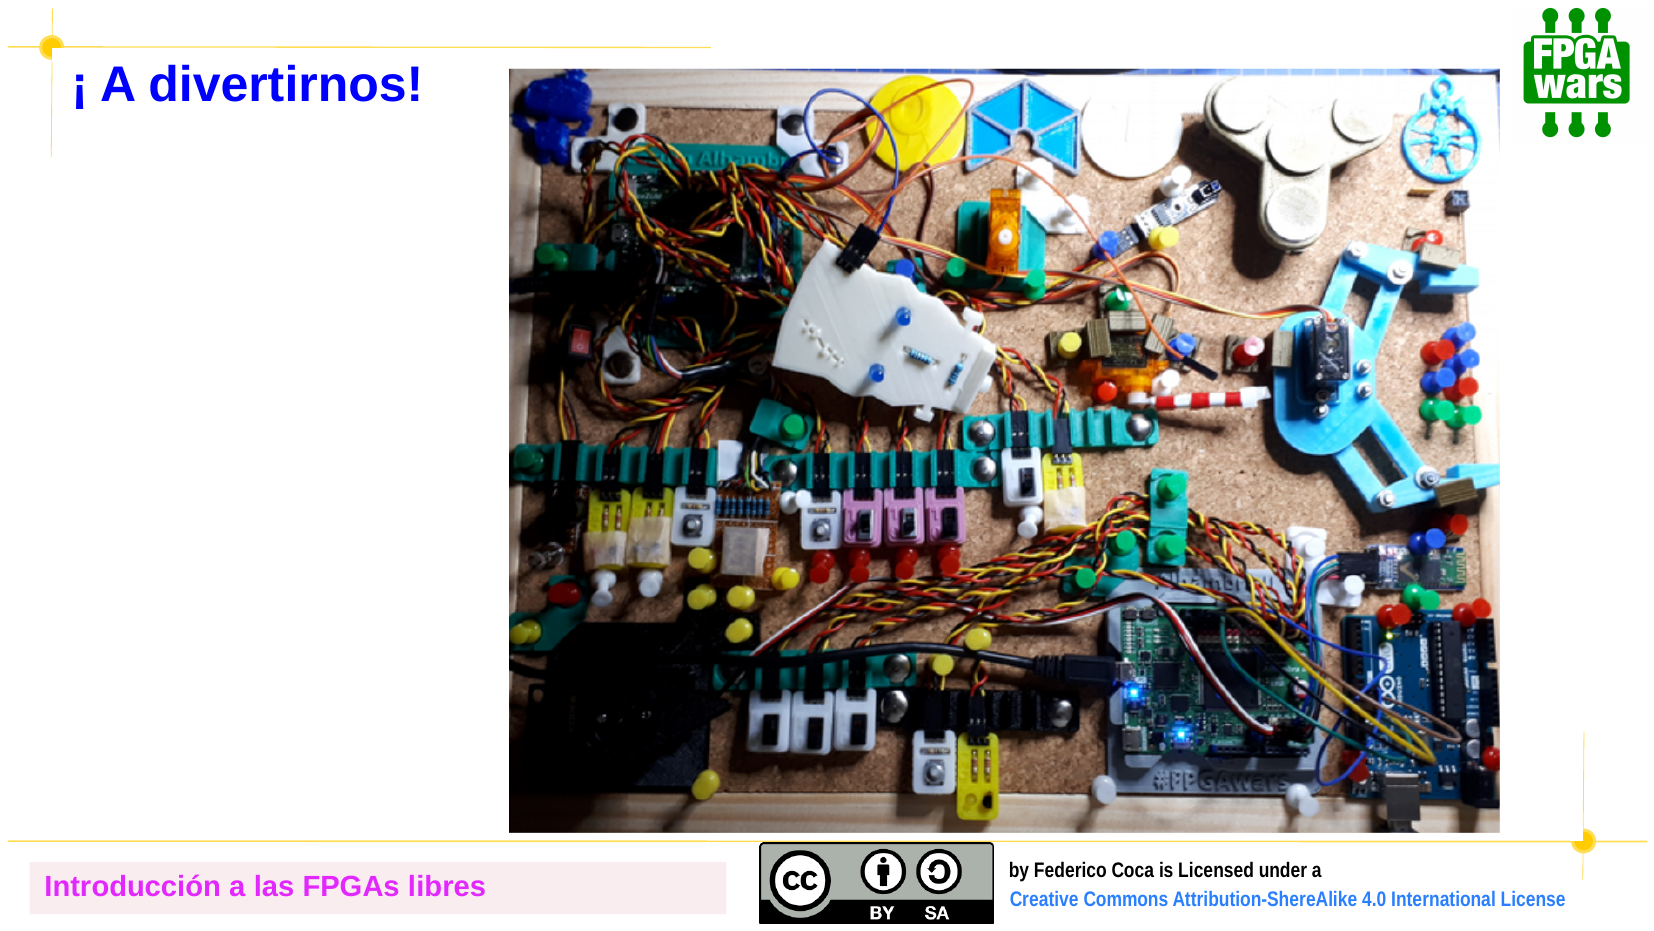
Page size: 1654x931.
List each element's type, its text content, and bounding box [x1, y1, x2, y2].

text_box Introducción a las FPGAs libres [29, 862, 727, 915]
text_box ¡ A divertirnos! [56, 48, 473, 120]
picture [508, 69, 1500, 833]
picture [1512, 7, 1648, 143]
